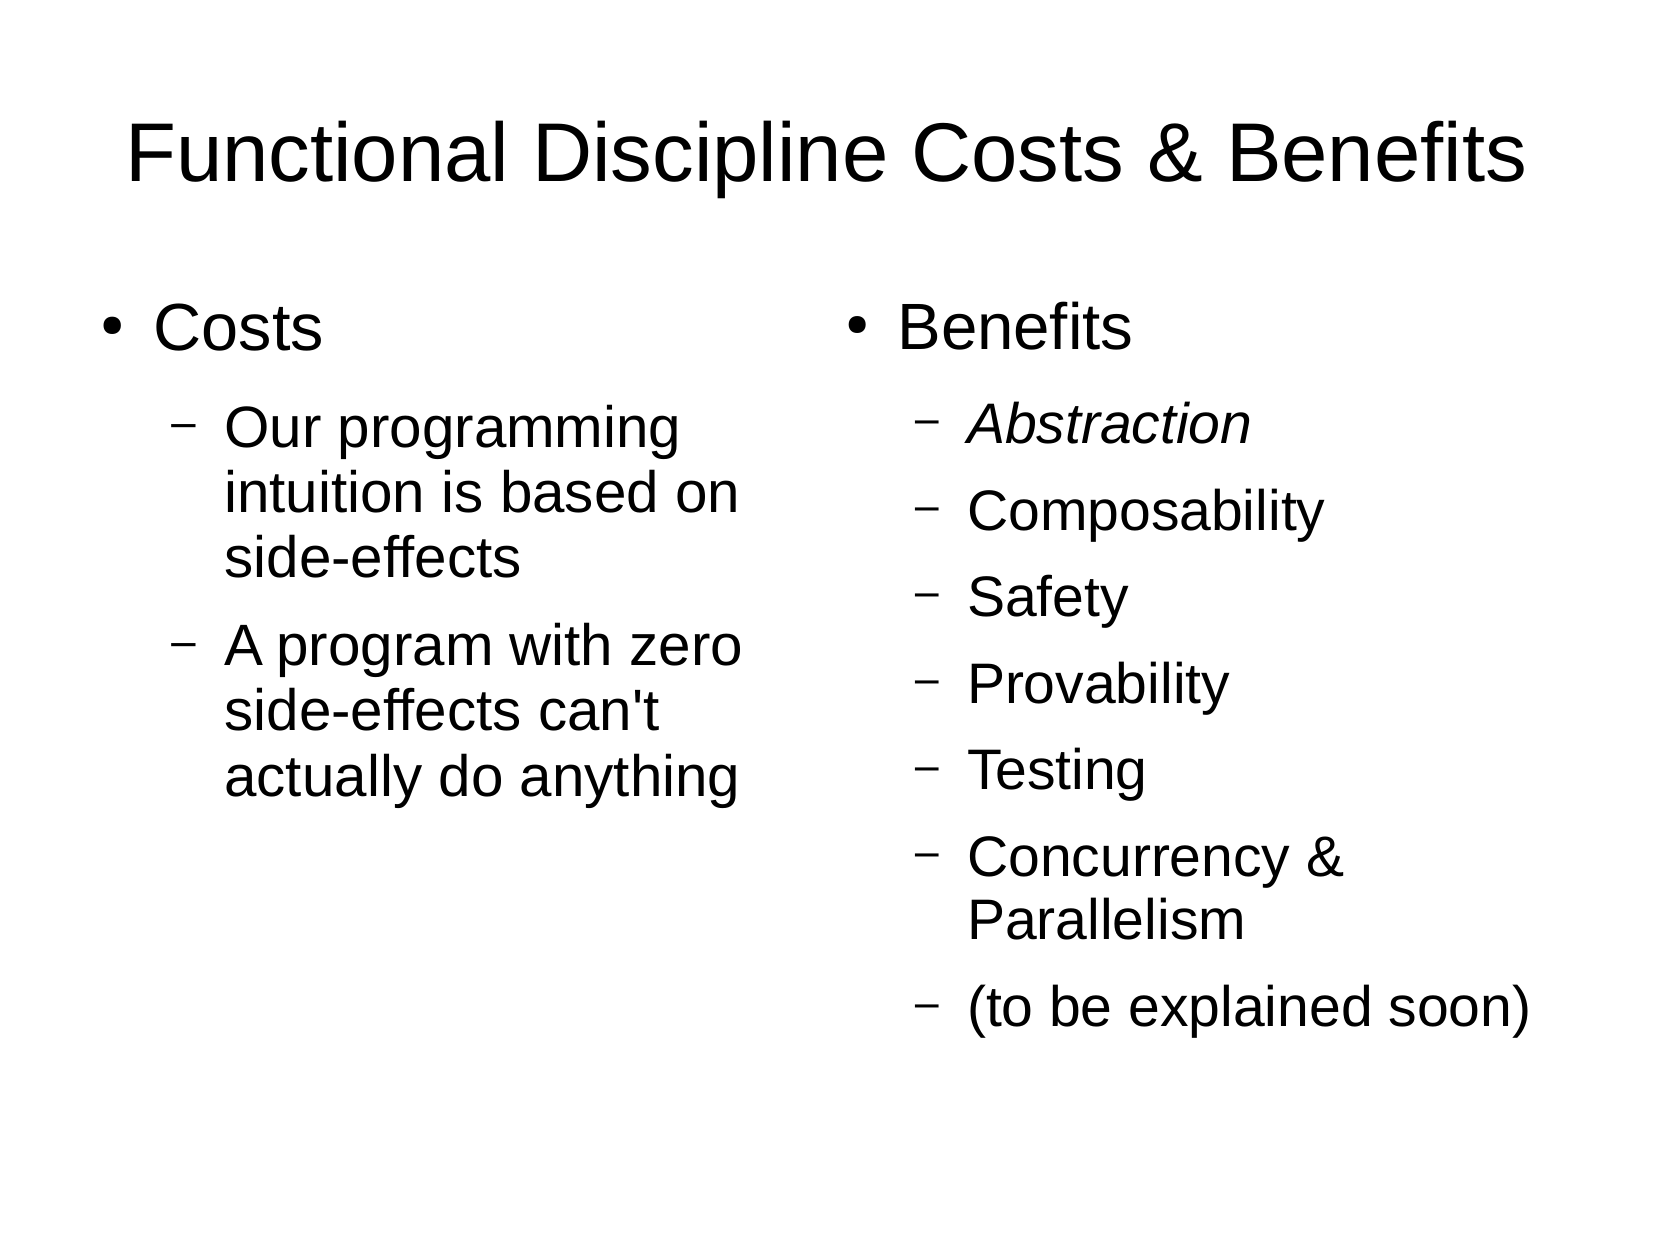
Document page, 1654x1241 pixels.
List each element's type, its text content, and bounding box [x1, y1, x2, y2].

title Functional Discipline Costs & Benefits [82, 49, 1571, 257]
list Benefits Abstraction Composability Safety Provability Testing Concurrency & Parallelism (to be explained soon) [828, 290, 1539, 1111]
list Costs Our programming intuition is based on side-effects A program with zero side-effects can't actually do anything [82, 290, 793, 1010]
